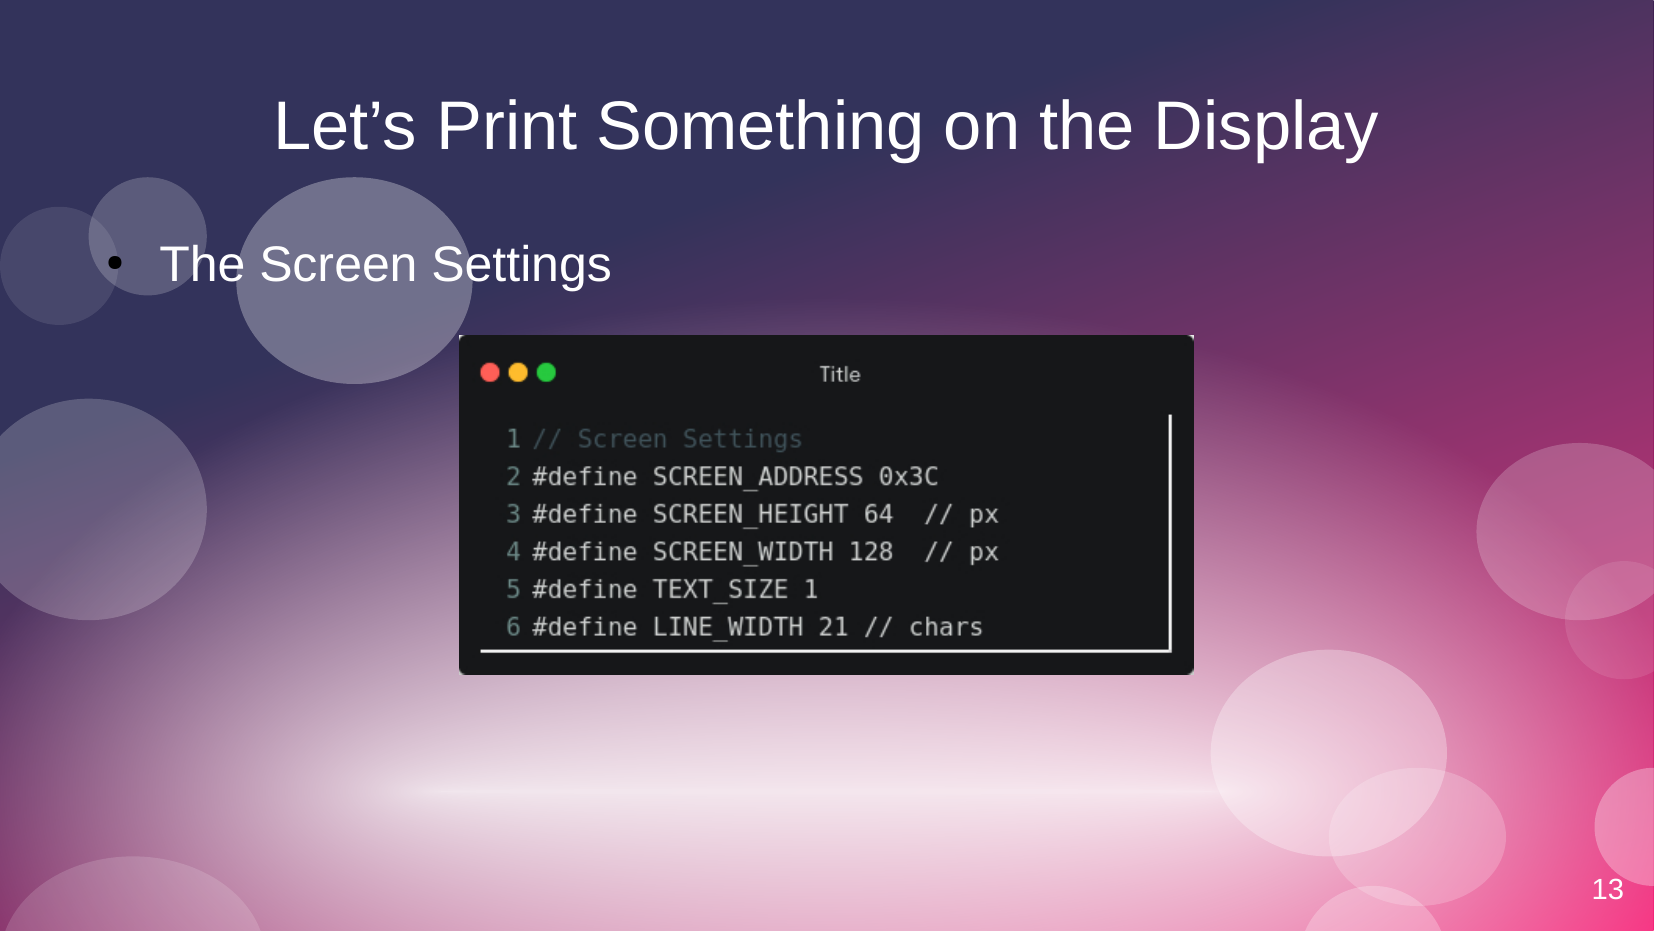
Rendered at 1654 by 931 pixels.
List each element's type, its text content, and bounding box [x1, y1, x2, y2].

list The Screen Settings [88, 236, 1565, 827]
title Let’s Print Something on the Display [88, 44, 1565, 207]
